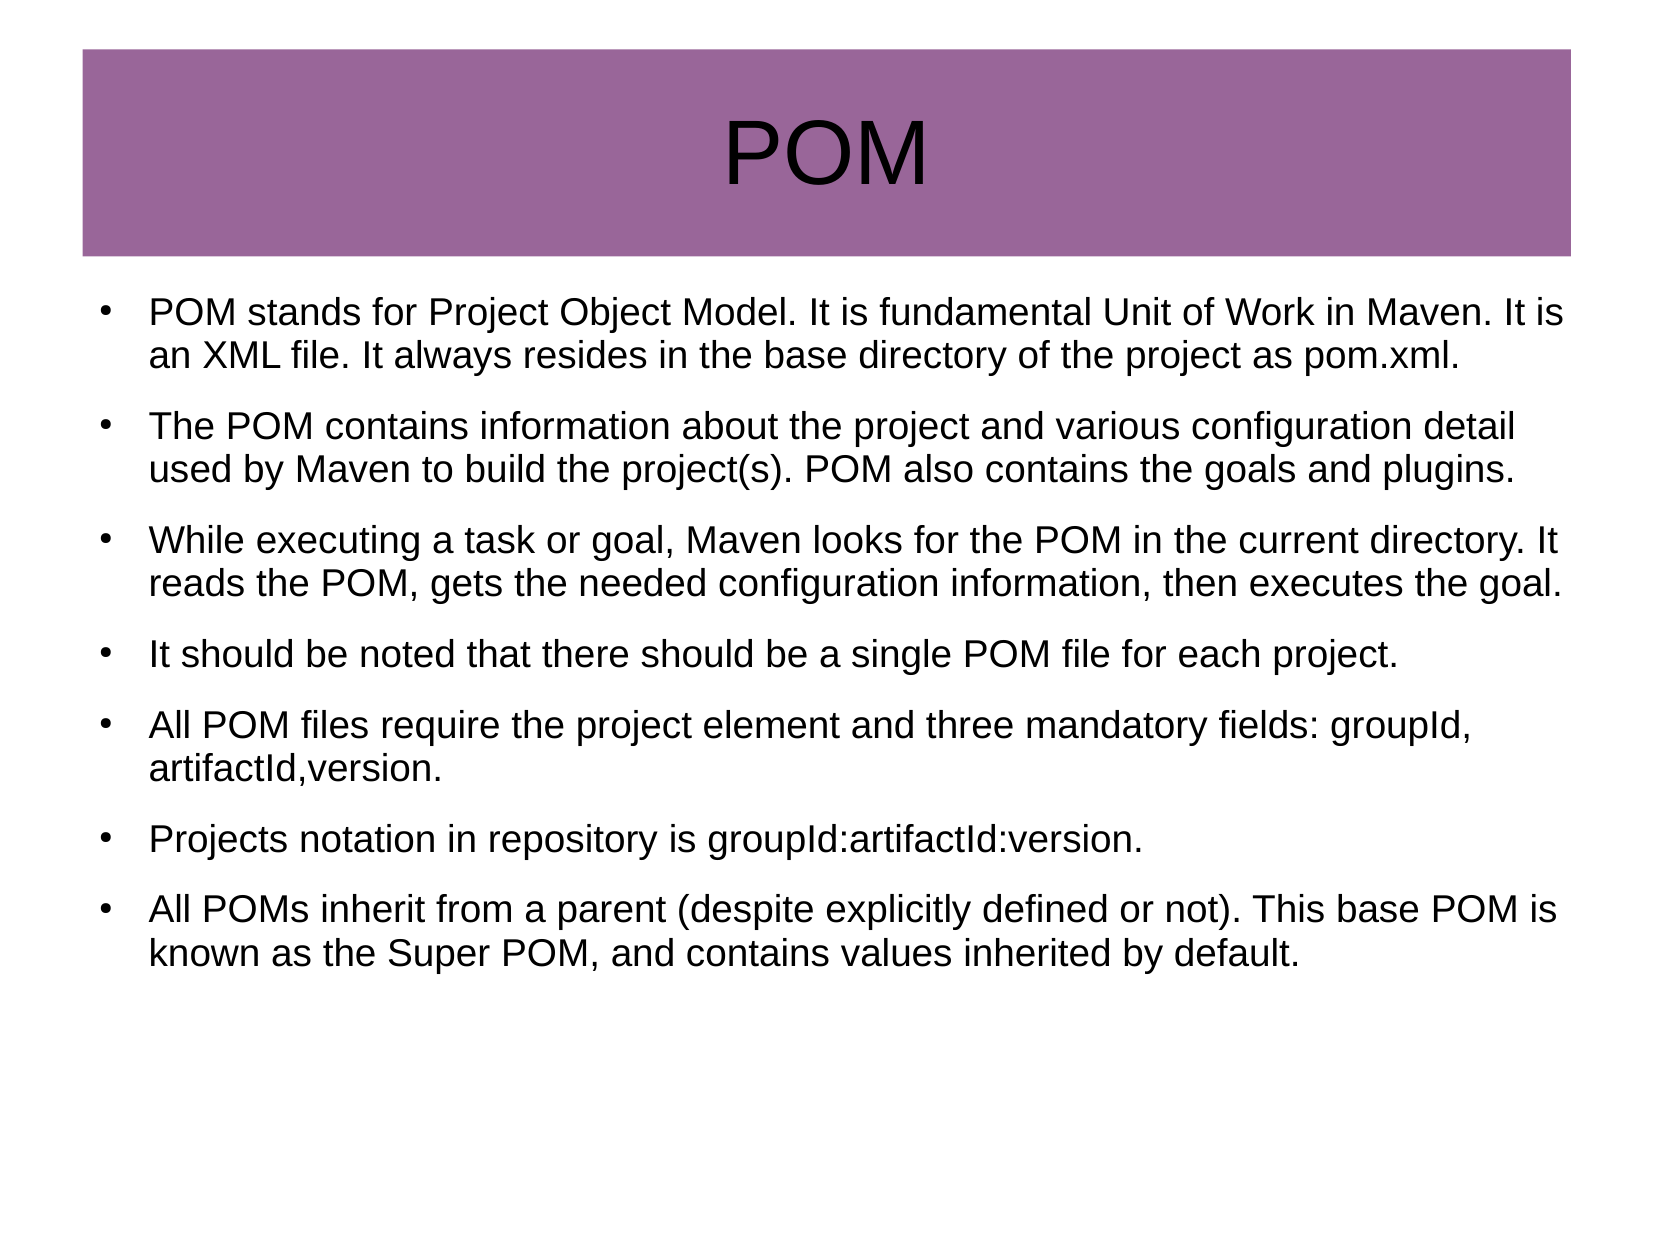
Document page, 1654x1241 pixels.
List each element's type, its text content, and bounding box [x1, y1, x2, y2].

list POM stands for Project Object Model. It is fundamental Unit of Work in Maven. It is an XML file. It always resides in the base directory of the project as pom.xml. The POM contains information about the project and various configuration detail used by Maven to build the project(s). POM also contains the goals and plugins. While executing a task or goal, Maven looks for the POM in the current directory. It reads the POM, gets the needed configuration information, then executes the goal. It should be noted that there should be a single POM file for each project. All POM files require the project element and three mandatory fields: groupId, artifactId,version. Projects notation in repository is groupId:artifactId:version. All POMs inherit from a parent (despite explicitly defined or not). This base POM is known as the Super POM, and contains values inherited by default. [82, 290, 1571, 1010]
title POM [82, 49, 1571, 257]
